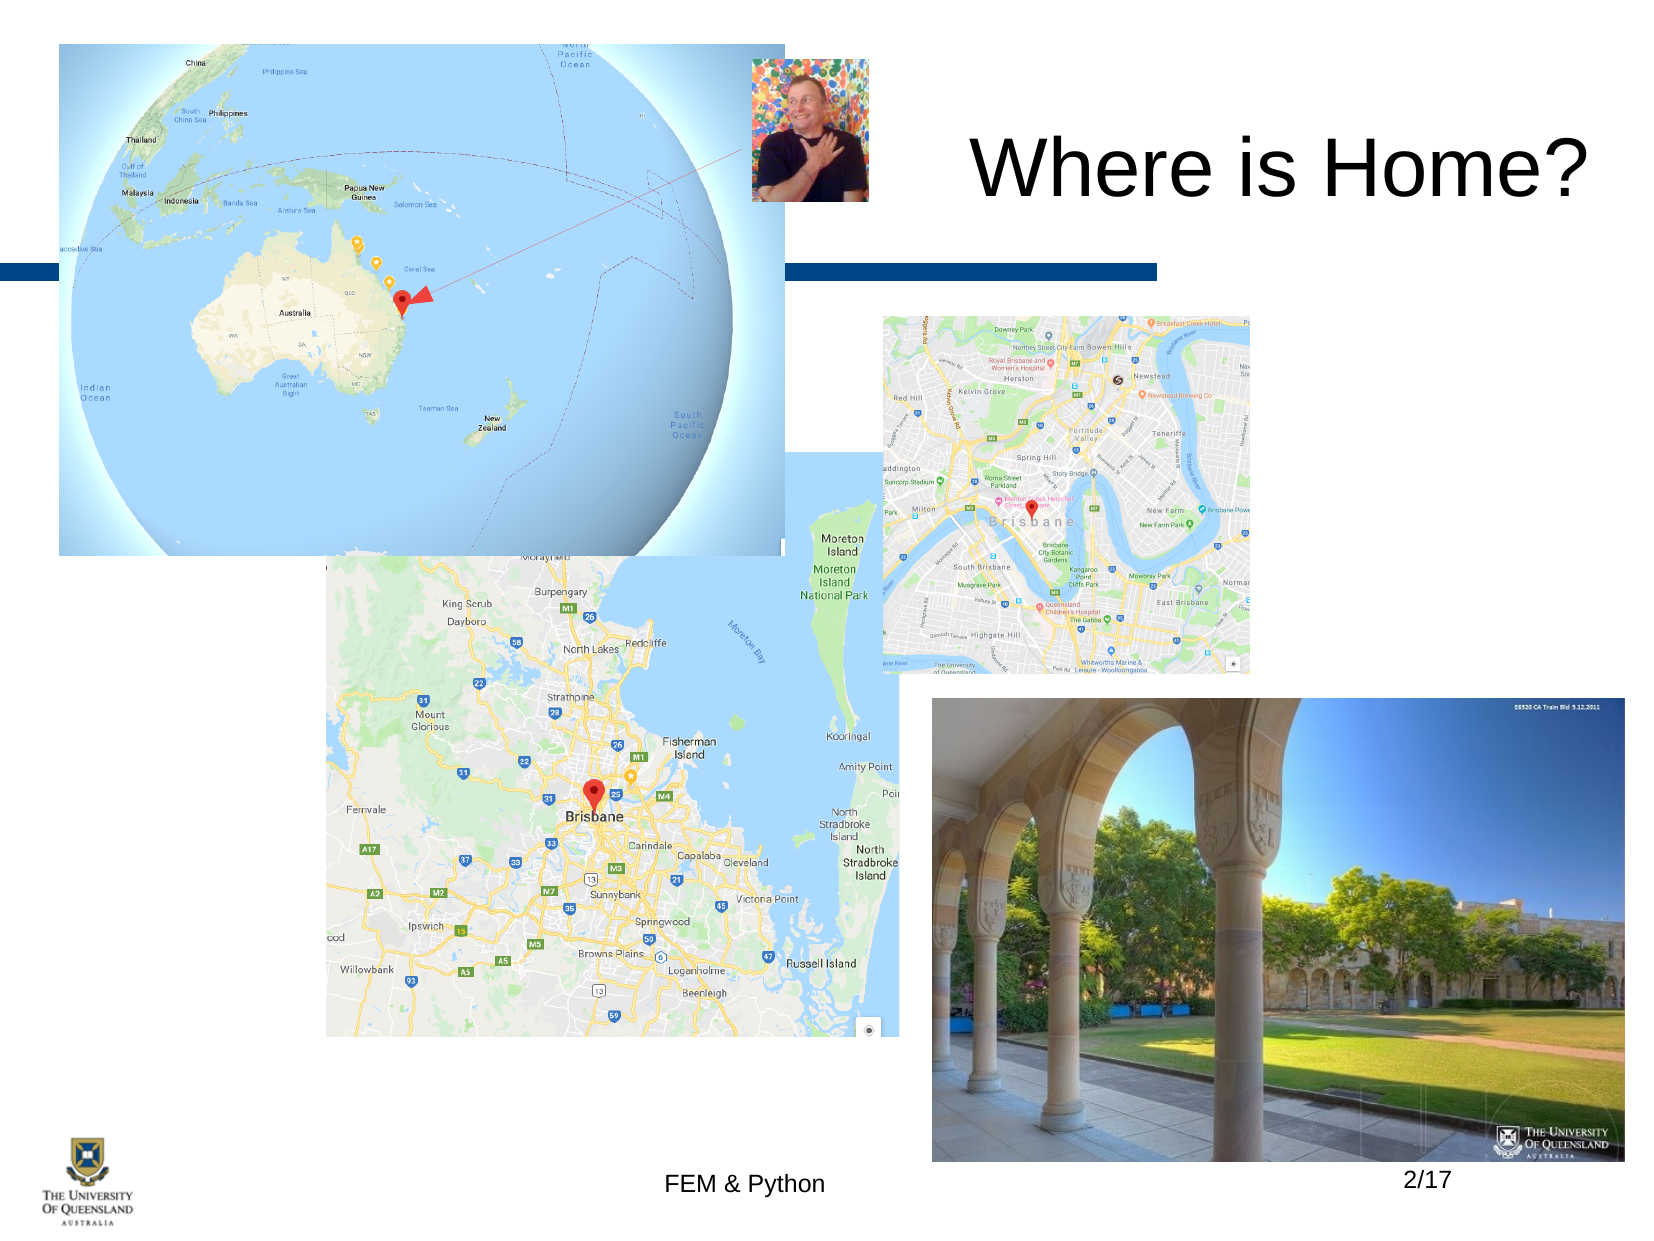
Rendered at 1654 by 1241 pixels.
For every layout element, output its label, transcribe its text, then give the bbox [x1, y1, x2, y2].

picture [35, 1133, 142, 1235]
picture [932, 698, 1625, 1162]
picture [59, 44, 1250, 1037]
text_box Where is Home? [955, 113, 1605, 222]
